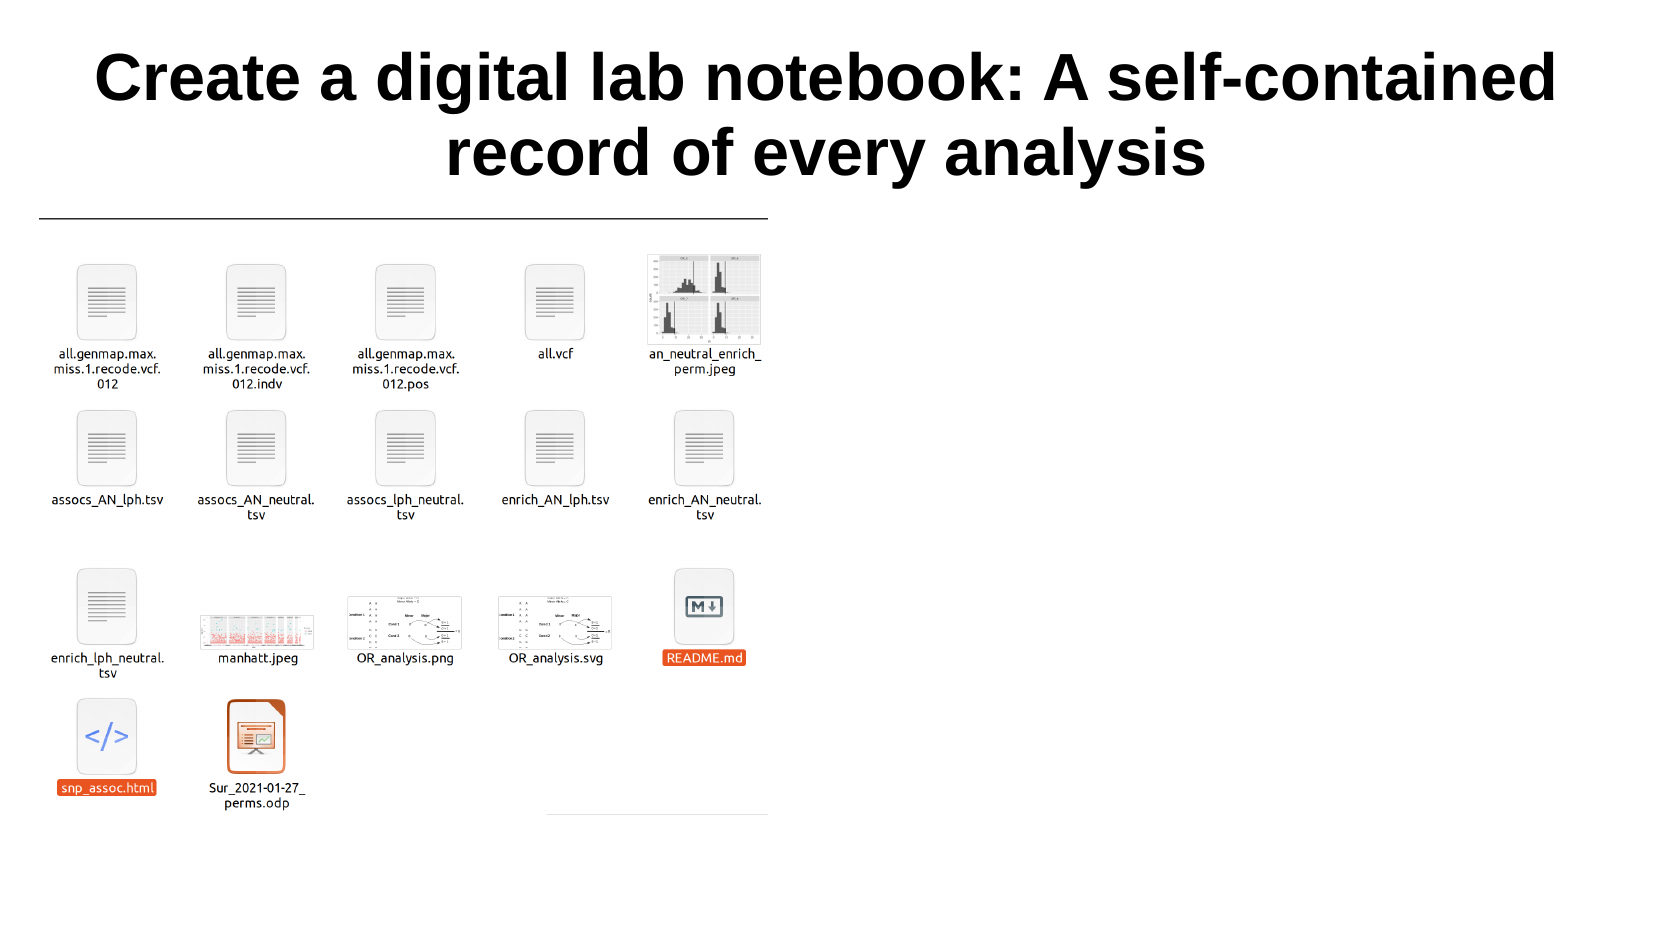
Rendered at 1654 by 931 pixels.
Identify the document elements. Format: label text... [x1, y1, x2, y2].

title Create a digital lab notebook: A self-contained record of every analysis [82, 37, 1571, 193]
picture [39, 218, 768, 815]
